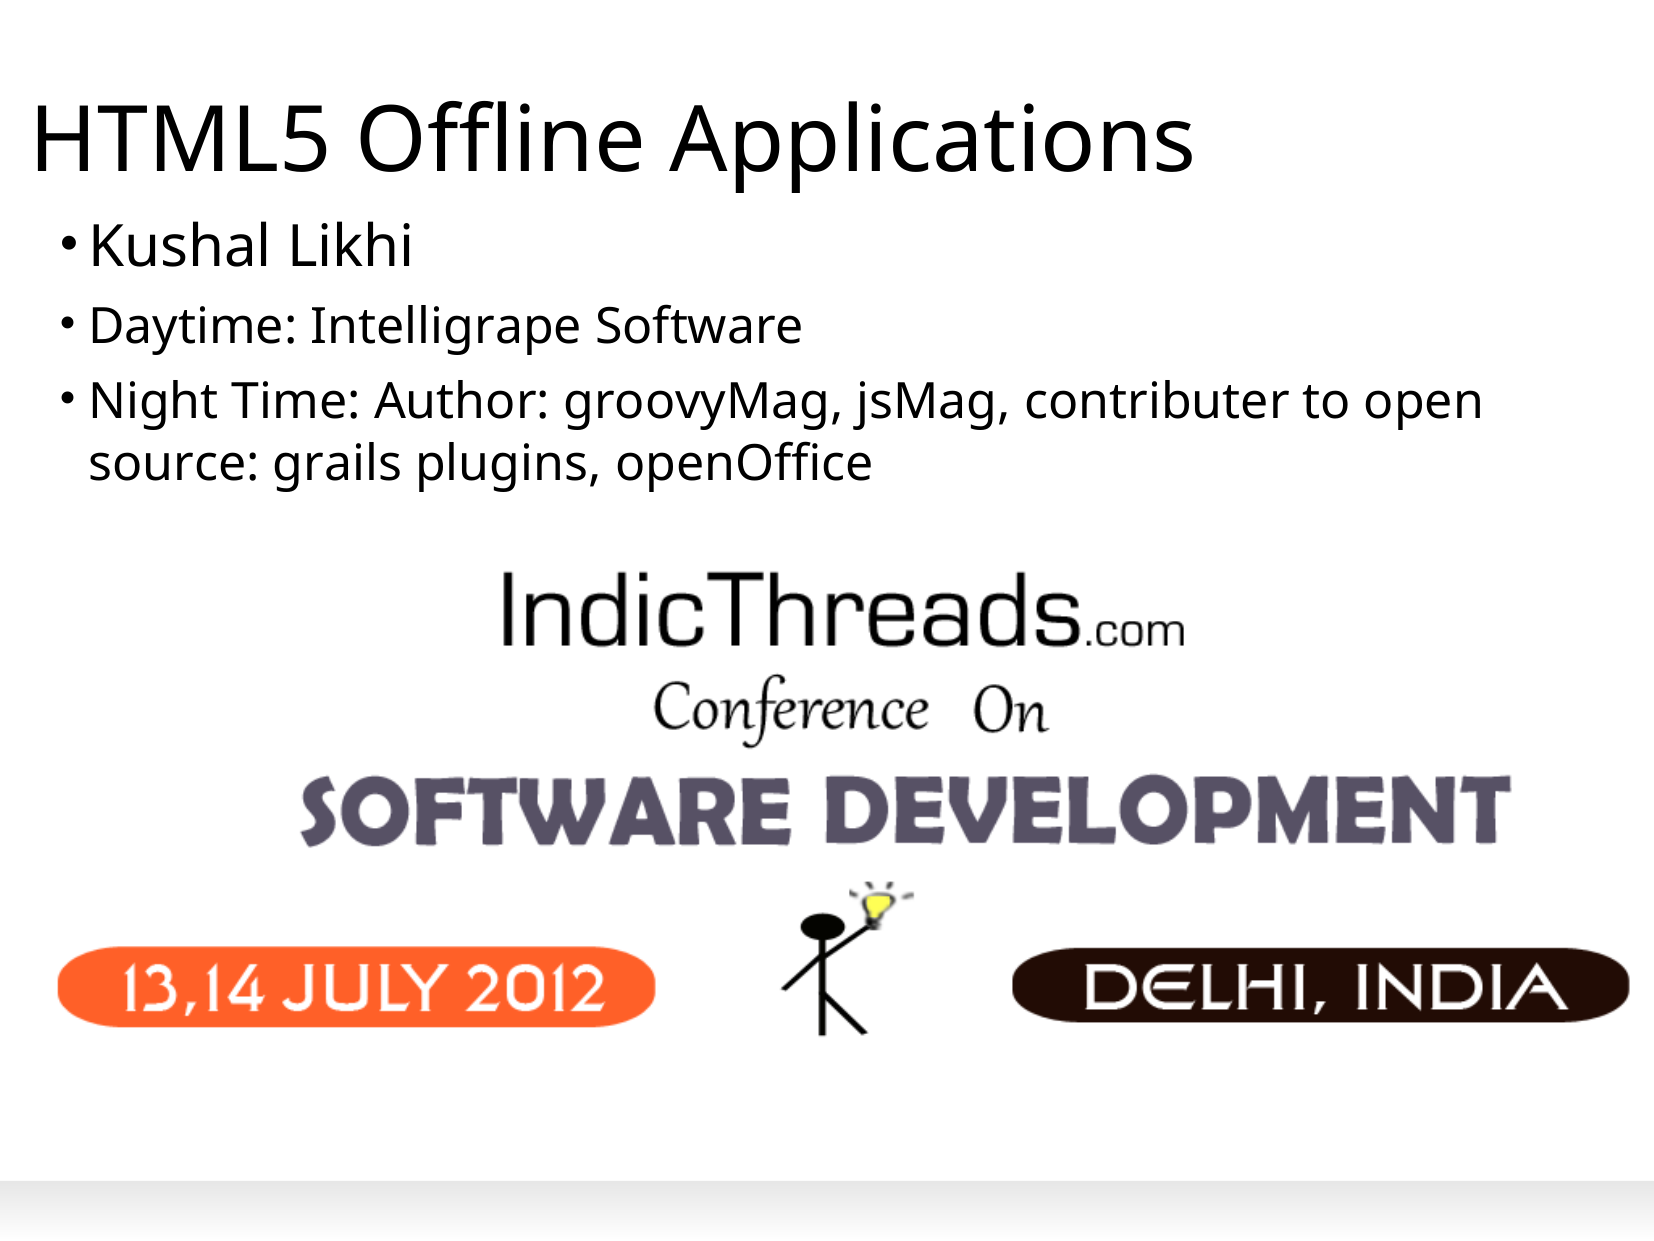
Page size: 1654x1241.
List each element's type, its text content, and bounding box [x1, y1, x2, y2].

picture [0, 0, 1654, 1181]
list Kushal Likhi Daytime: Intelligrape Software Night Time: Author: groovyMag, jsMag, contributer to open source: grails plugins, openOffice [59, 205, 1601, 924]
title HTML5 Offline Applications [29, 59, 1594, 206]
